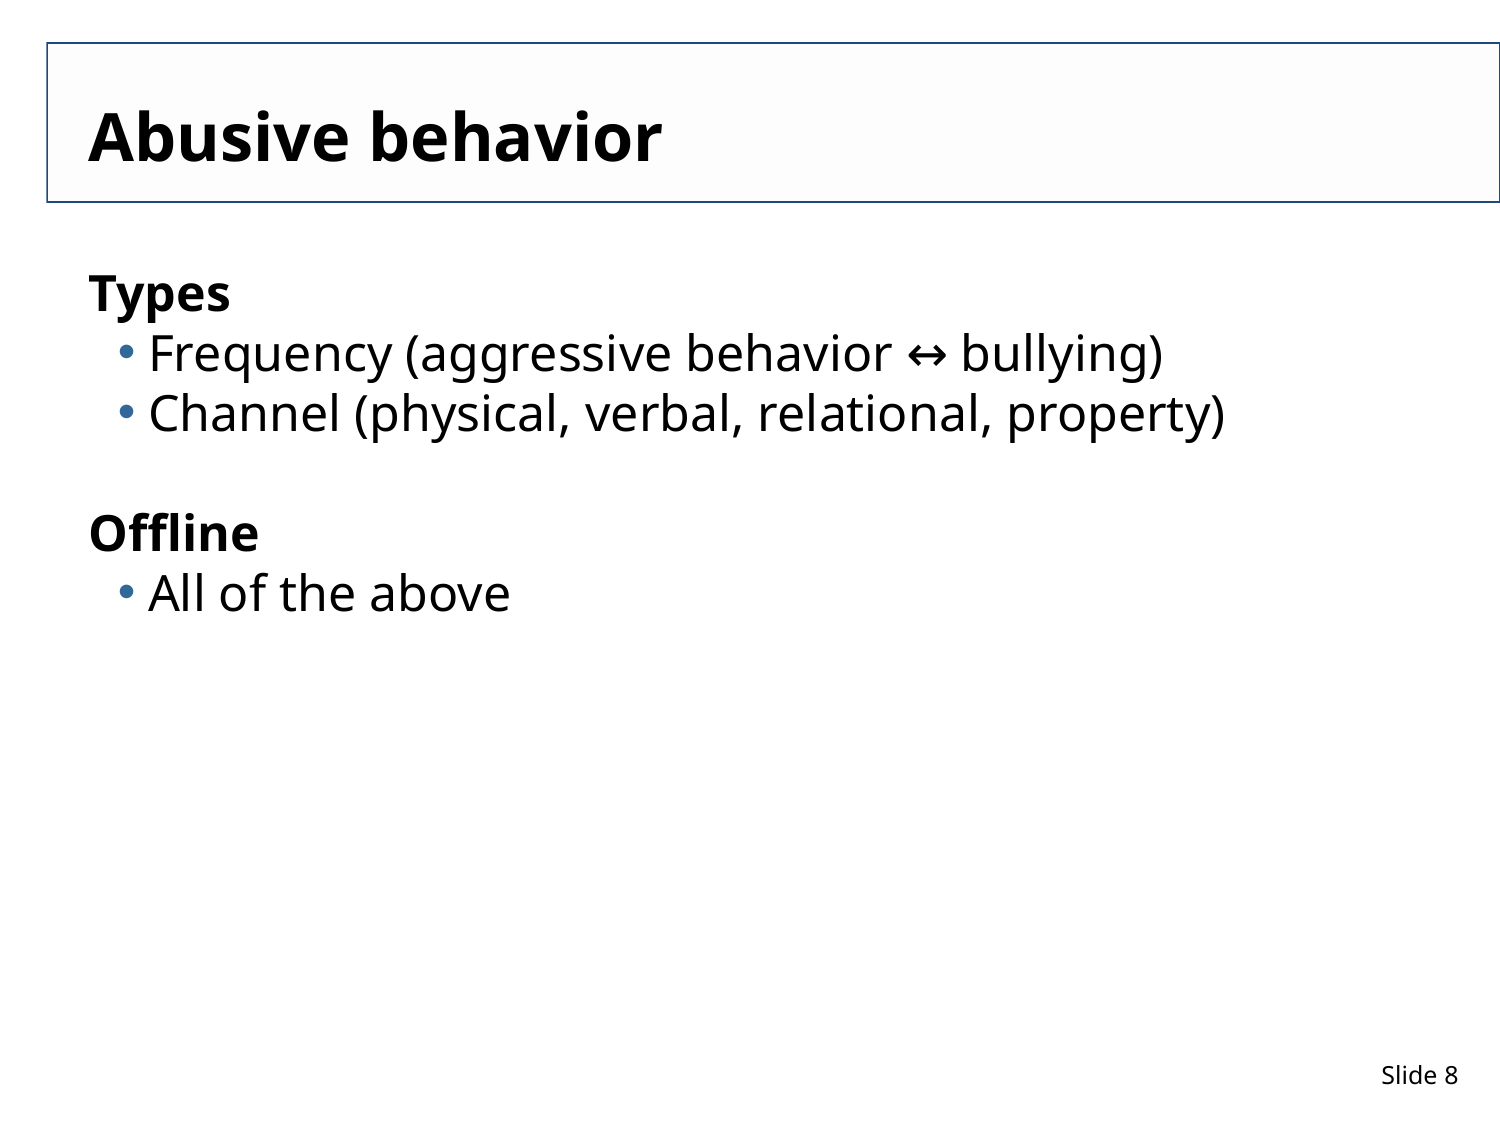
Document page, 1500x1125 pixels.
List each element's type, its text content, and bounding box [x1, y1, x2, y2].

text_box Types Frequency (aggressive behavior ↔ bullying) Channel (physical, verbal, relational, property) Offline All of the above [88, 260, 1435, 1029]
text_box Abusive behavior [88, 42, 1469, 176]
